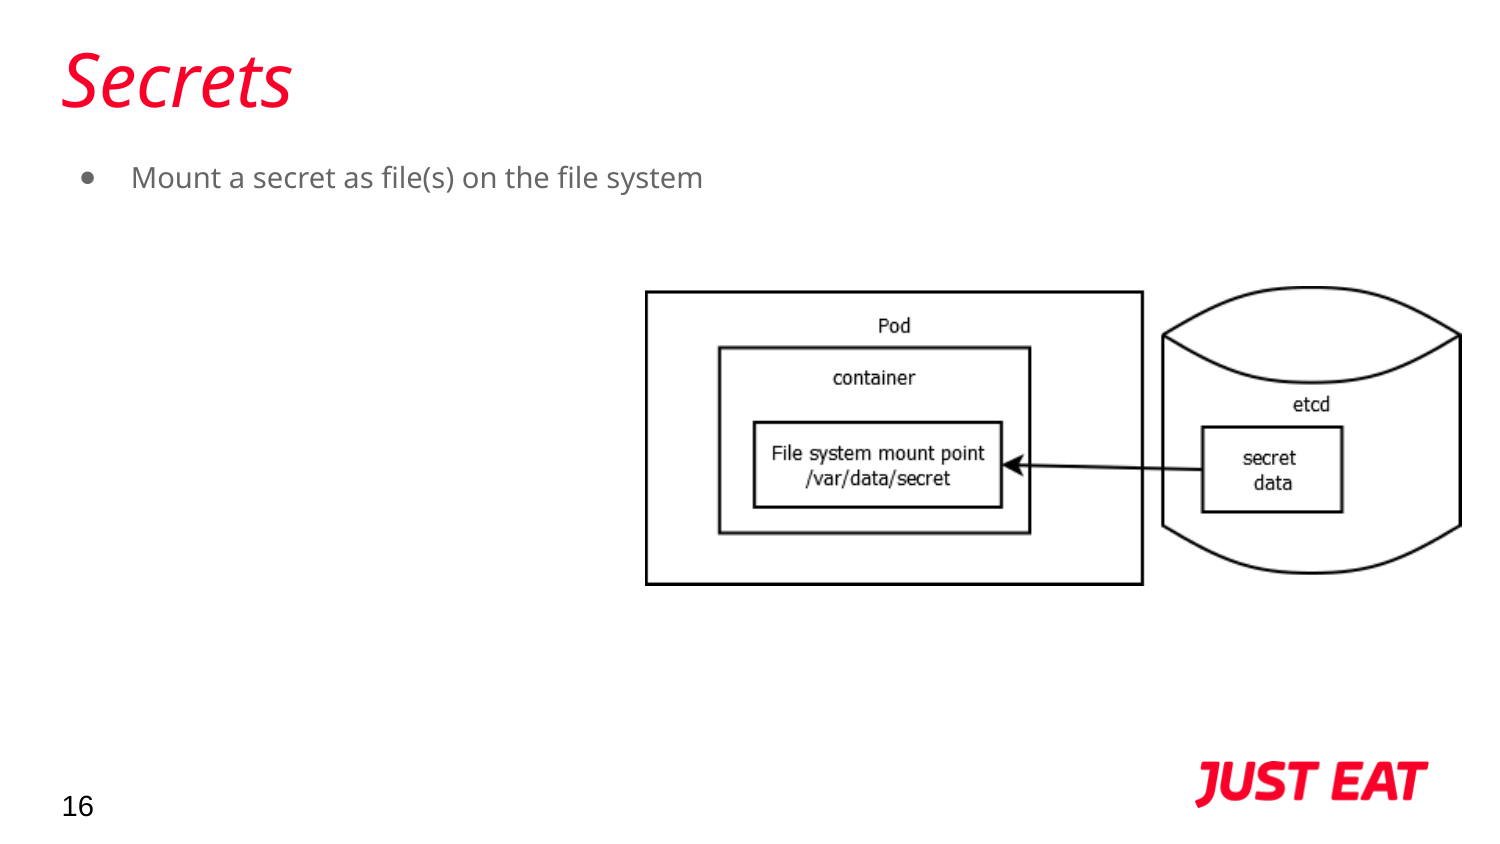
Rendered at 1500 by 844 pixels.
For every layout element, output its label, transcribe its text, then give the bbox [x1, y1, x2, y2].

list Mount a secret as file(s) on the file system [40, 144, 780, 729]
picture [645, 286, 1462, 586]
picture [1195, 761, 1429, 808]
title Secrets [46, 17, 1429, 158]
slide_number <number> [46, 782, 397, 828]
